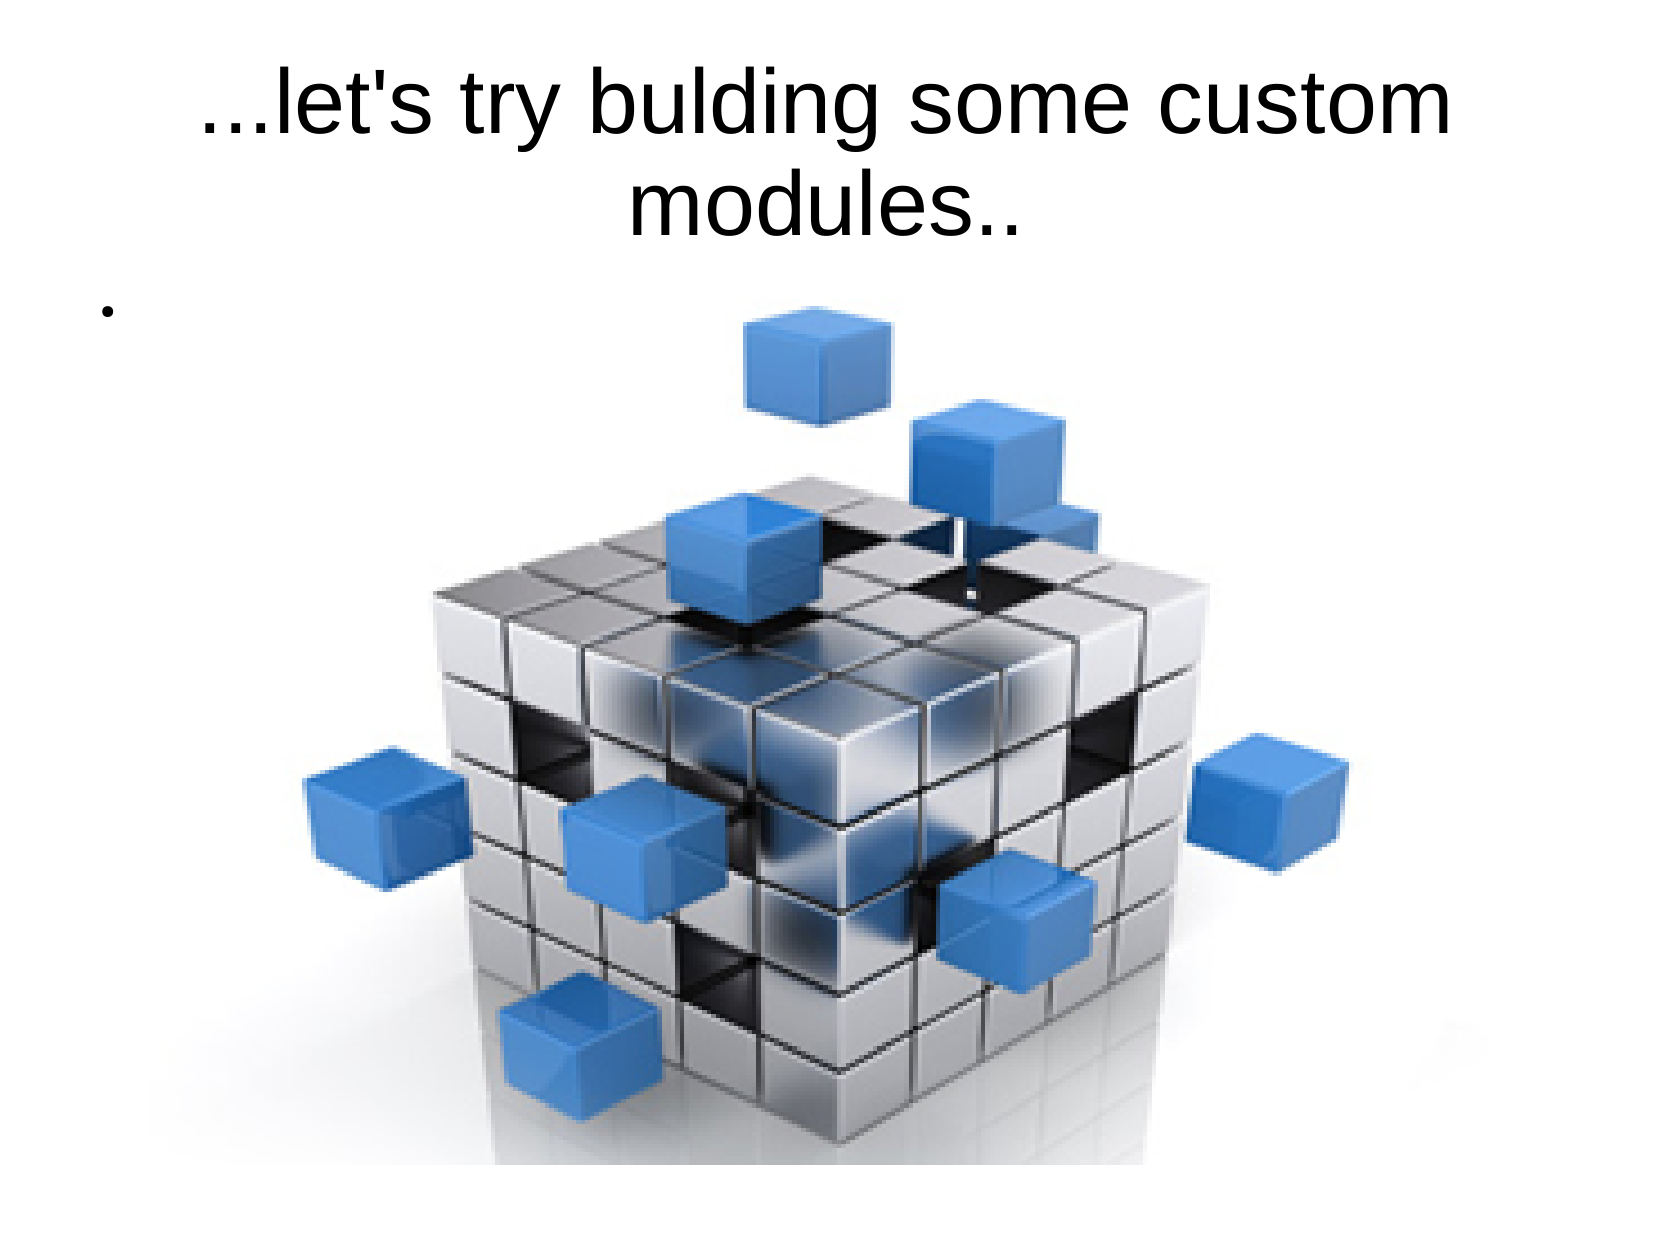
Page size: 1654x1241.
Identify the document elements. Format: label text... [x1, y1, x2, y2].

title ...let's try bulding some custom modules.. [82, 49, 1571, 257]
picture [141, 290, 1489, 1165]
list [82, 290, 141, 1010]
